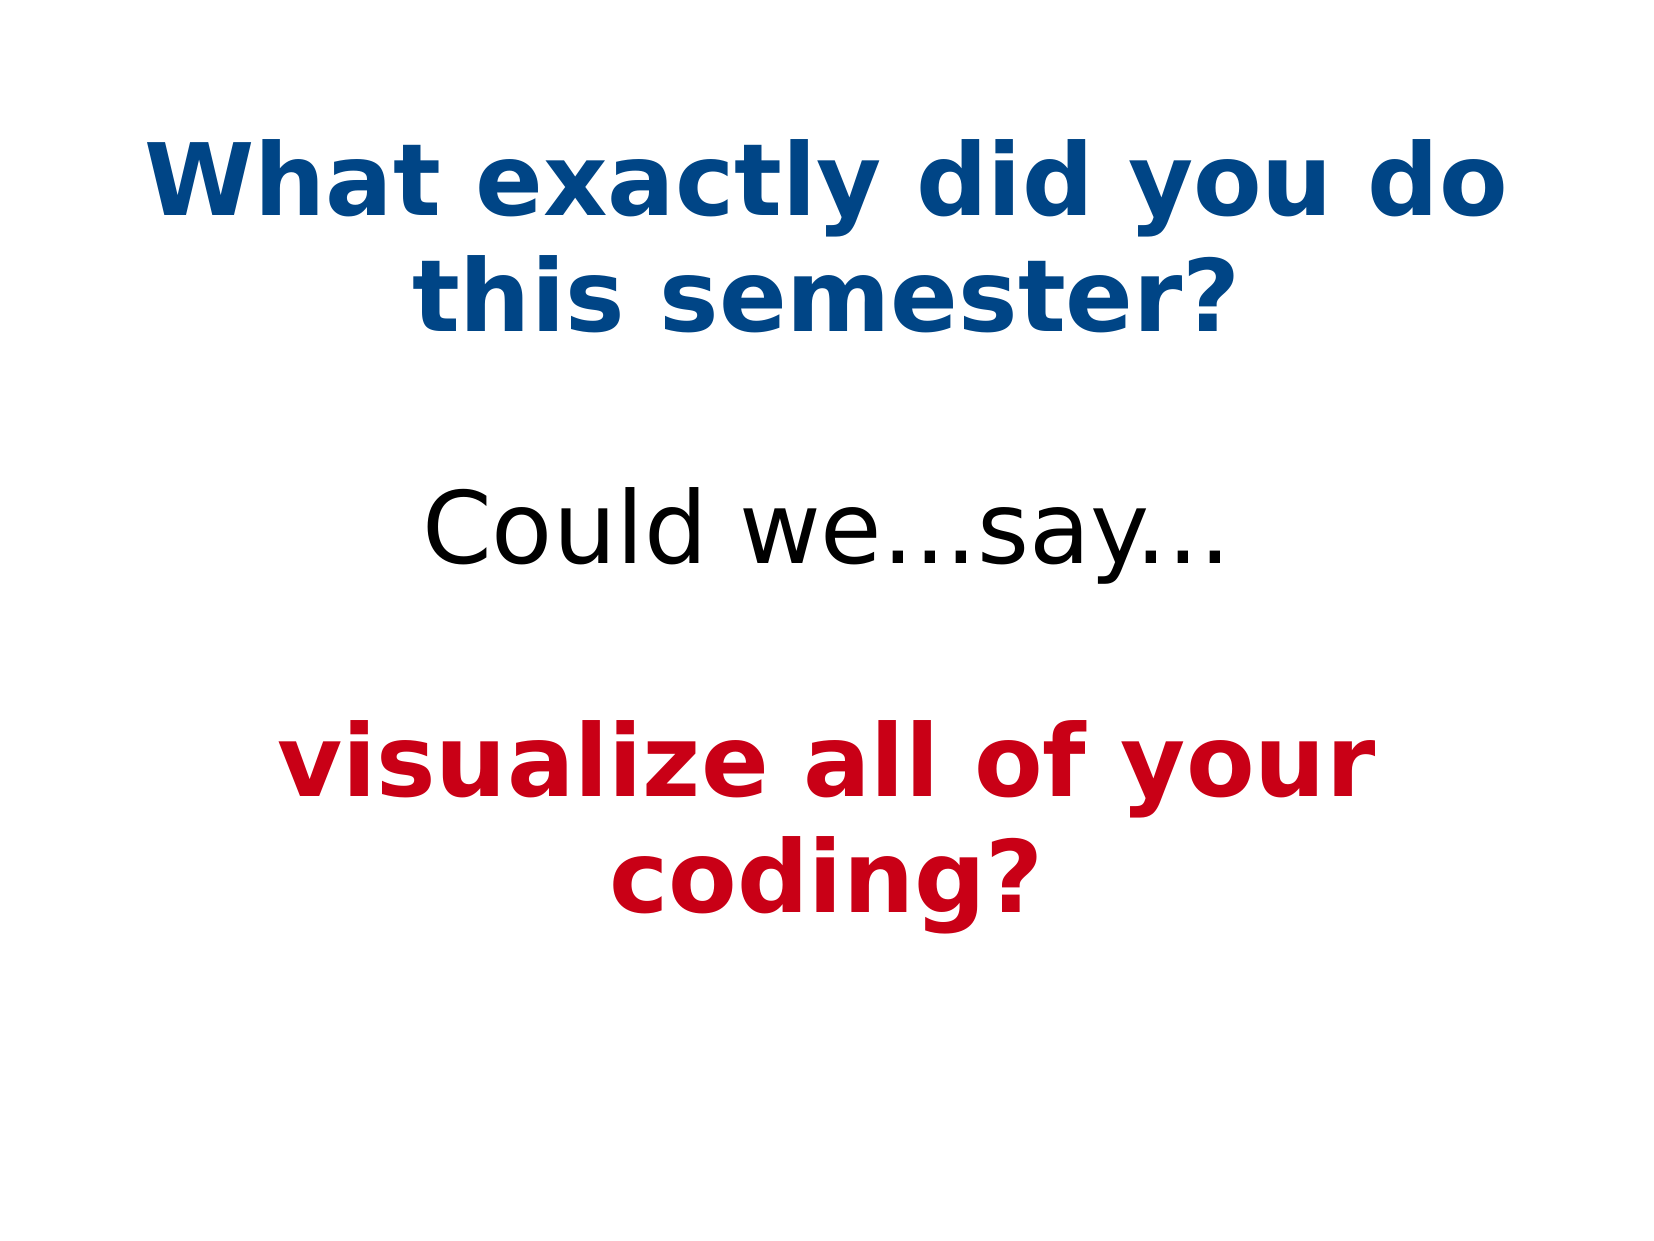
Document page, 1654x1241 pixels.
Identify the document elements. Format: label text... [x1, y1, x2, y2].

subtitle What exactly did you do this semester? Could we...say... visualize all of your coding? [82, 49, 1571, 1109]
